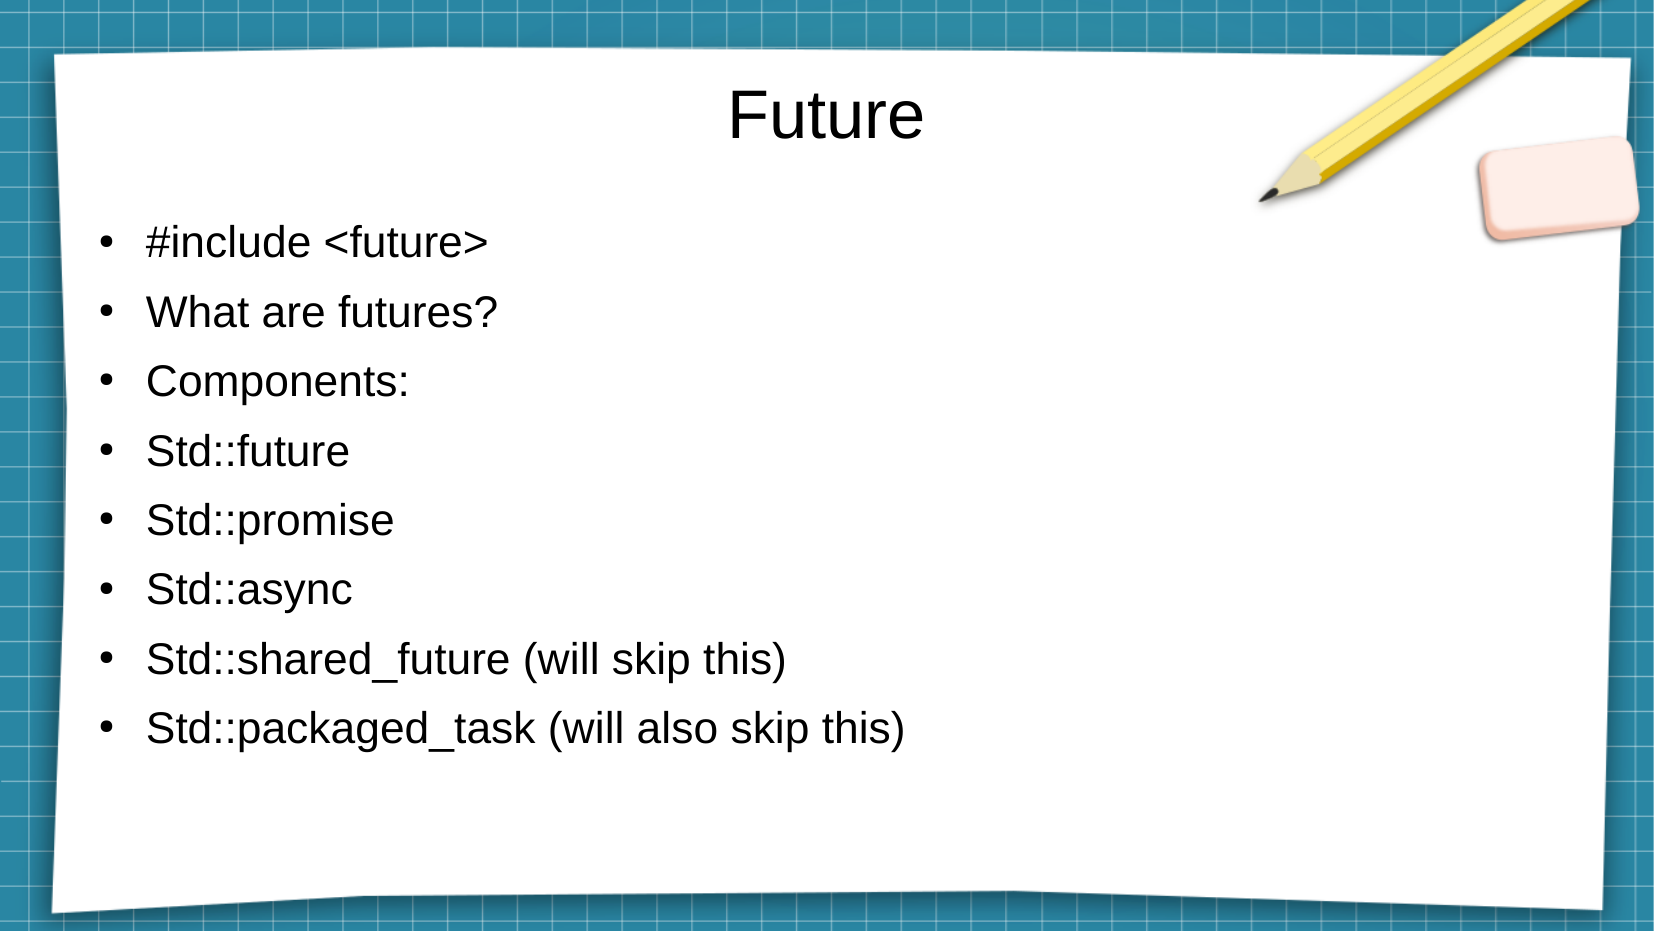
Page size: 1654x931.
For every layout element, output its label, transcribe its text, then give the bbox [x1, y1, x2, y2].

picture [0, 0, 1654, 931]
list #include <future> What are futures? Components: Std::future Std::promise Std::async Std::shared_future (will skip this) Std::packaged_task (will also skip this) [82, 217, 1571, 758]
title Future [82, 37, 1571, 193]
